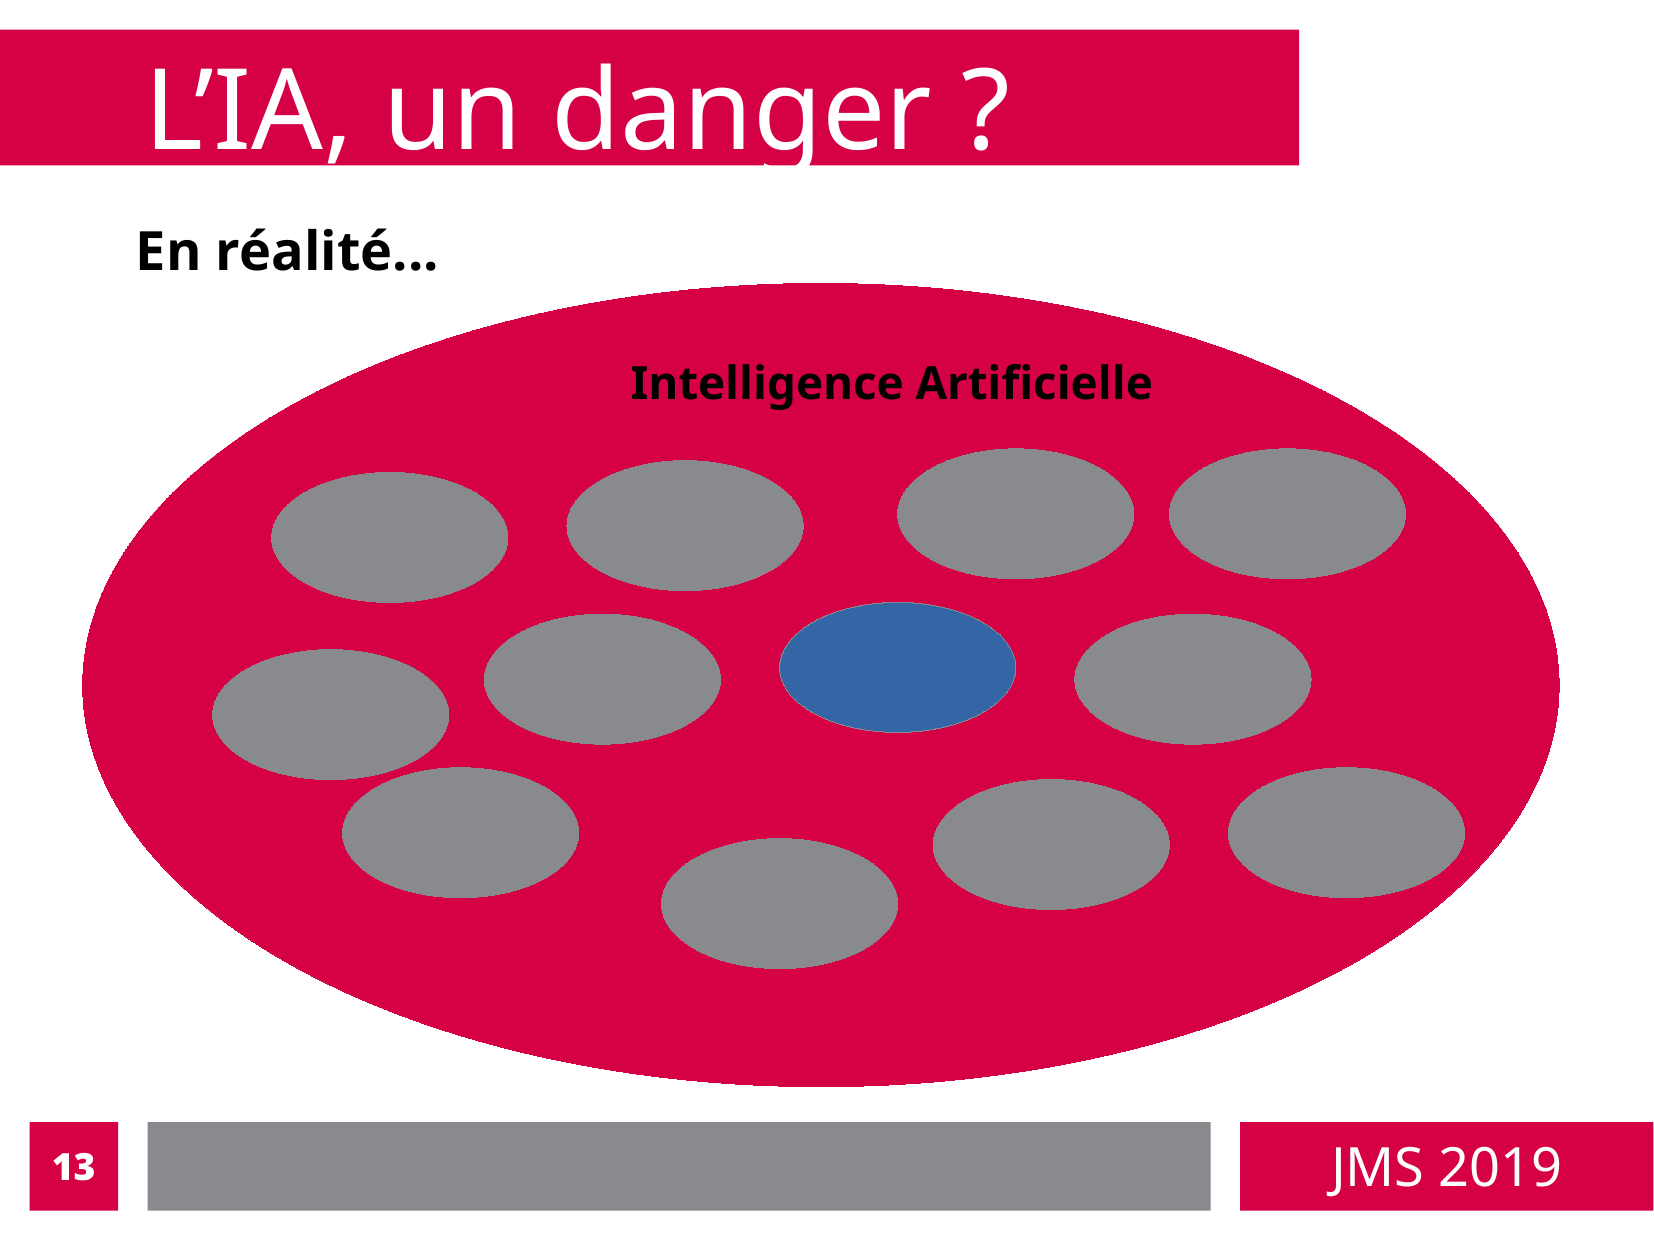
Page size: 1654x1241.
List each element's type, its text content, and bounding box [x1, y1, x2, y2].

text_box [82, 283, 1560, 1087]
text_box Intelligence Artificielle [519, 321, 1264, 443]
list En réalité... [100, 774, 778, 1087]
title L’IA, un danger ? [0, 29, 1229, 178]
list En réalité... [100, 212, 1607, 1087]
